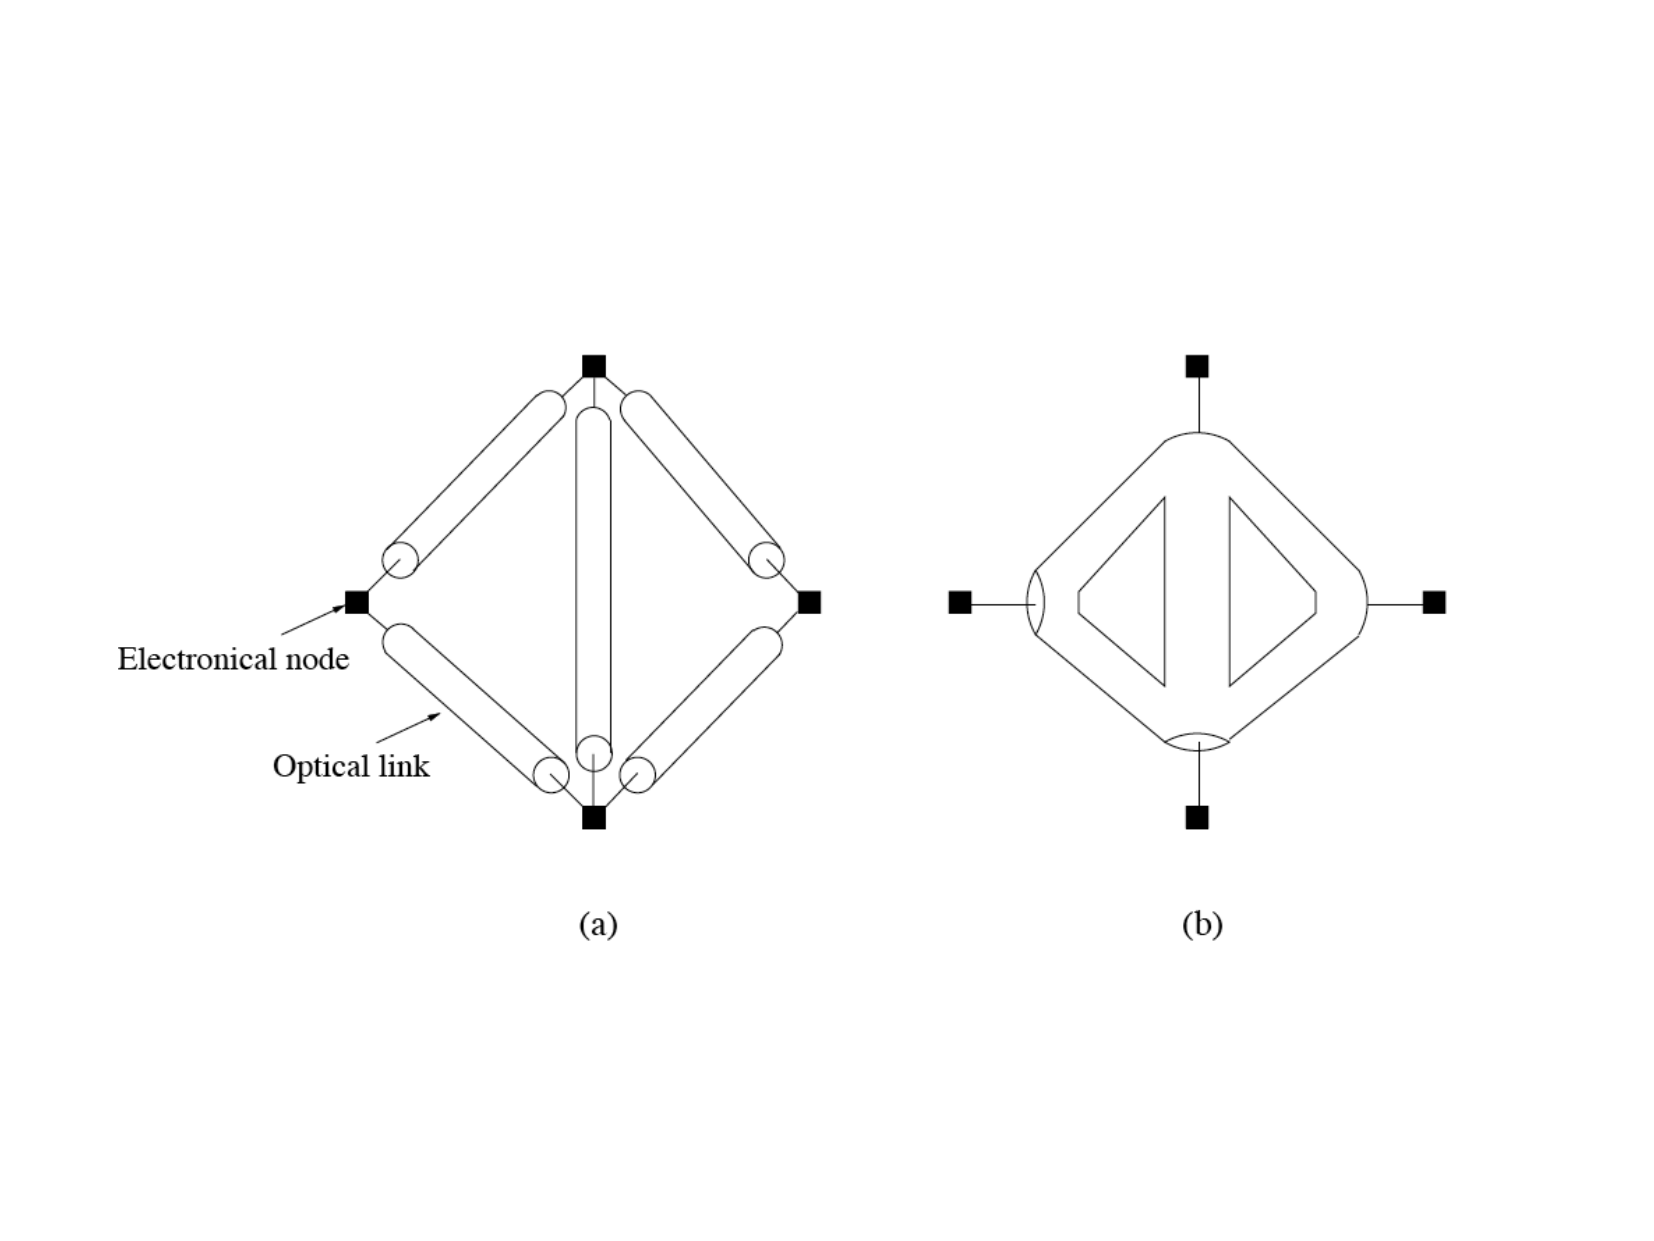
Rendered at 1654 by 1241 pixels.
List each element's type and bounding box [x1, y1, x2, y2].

text_box [118, 354, 1447, 945]
